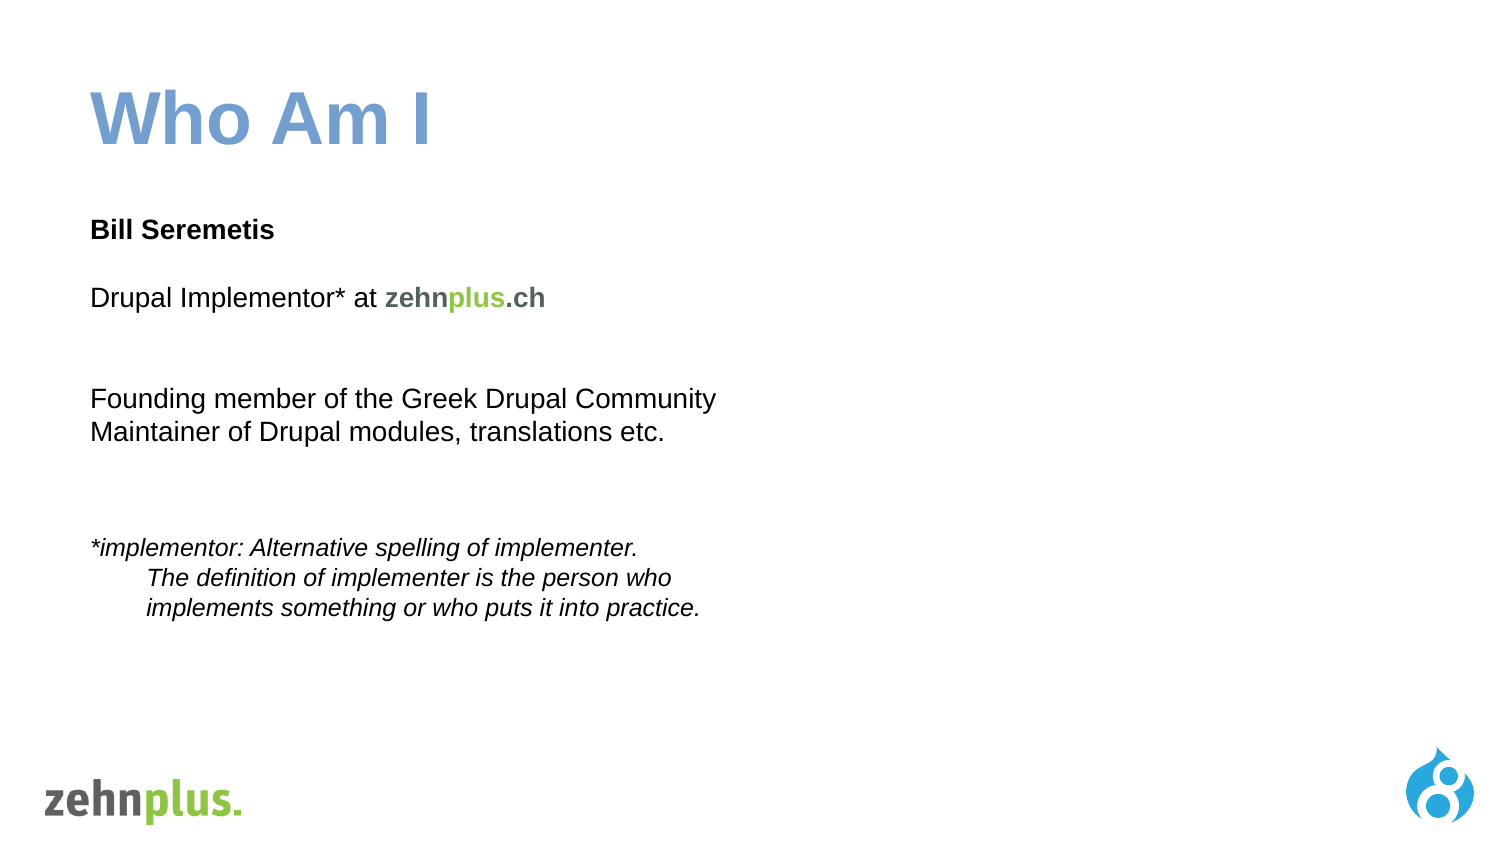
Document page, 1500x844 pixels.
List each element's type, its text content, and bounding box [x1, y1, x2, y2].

picture [1406, 746, 1474, 823]
picture [45, 779, 241, 825]
title Who Am I [75, 33, 1426, 175]
list Bill Seremetis Drupal Implementor* at zehnplus.ch Founding member of the Greek Drupal Community Maintainer of Drupal modules, translations etc. [75, 196, 734, 489]
list *implementor: Alternative spelling of implementer. The definition of implementer is the person who implements something or who puts it into practice. [75, 516, 734, 808]
